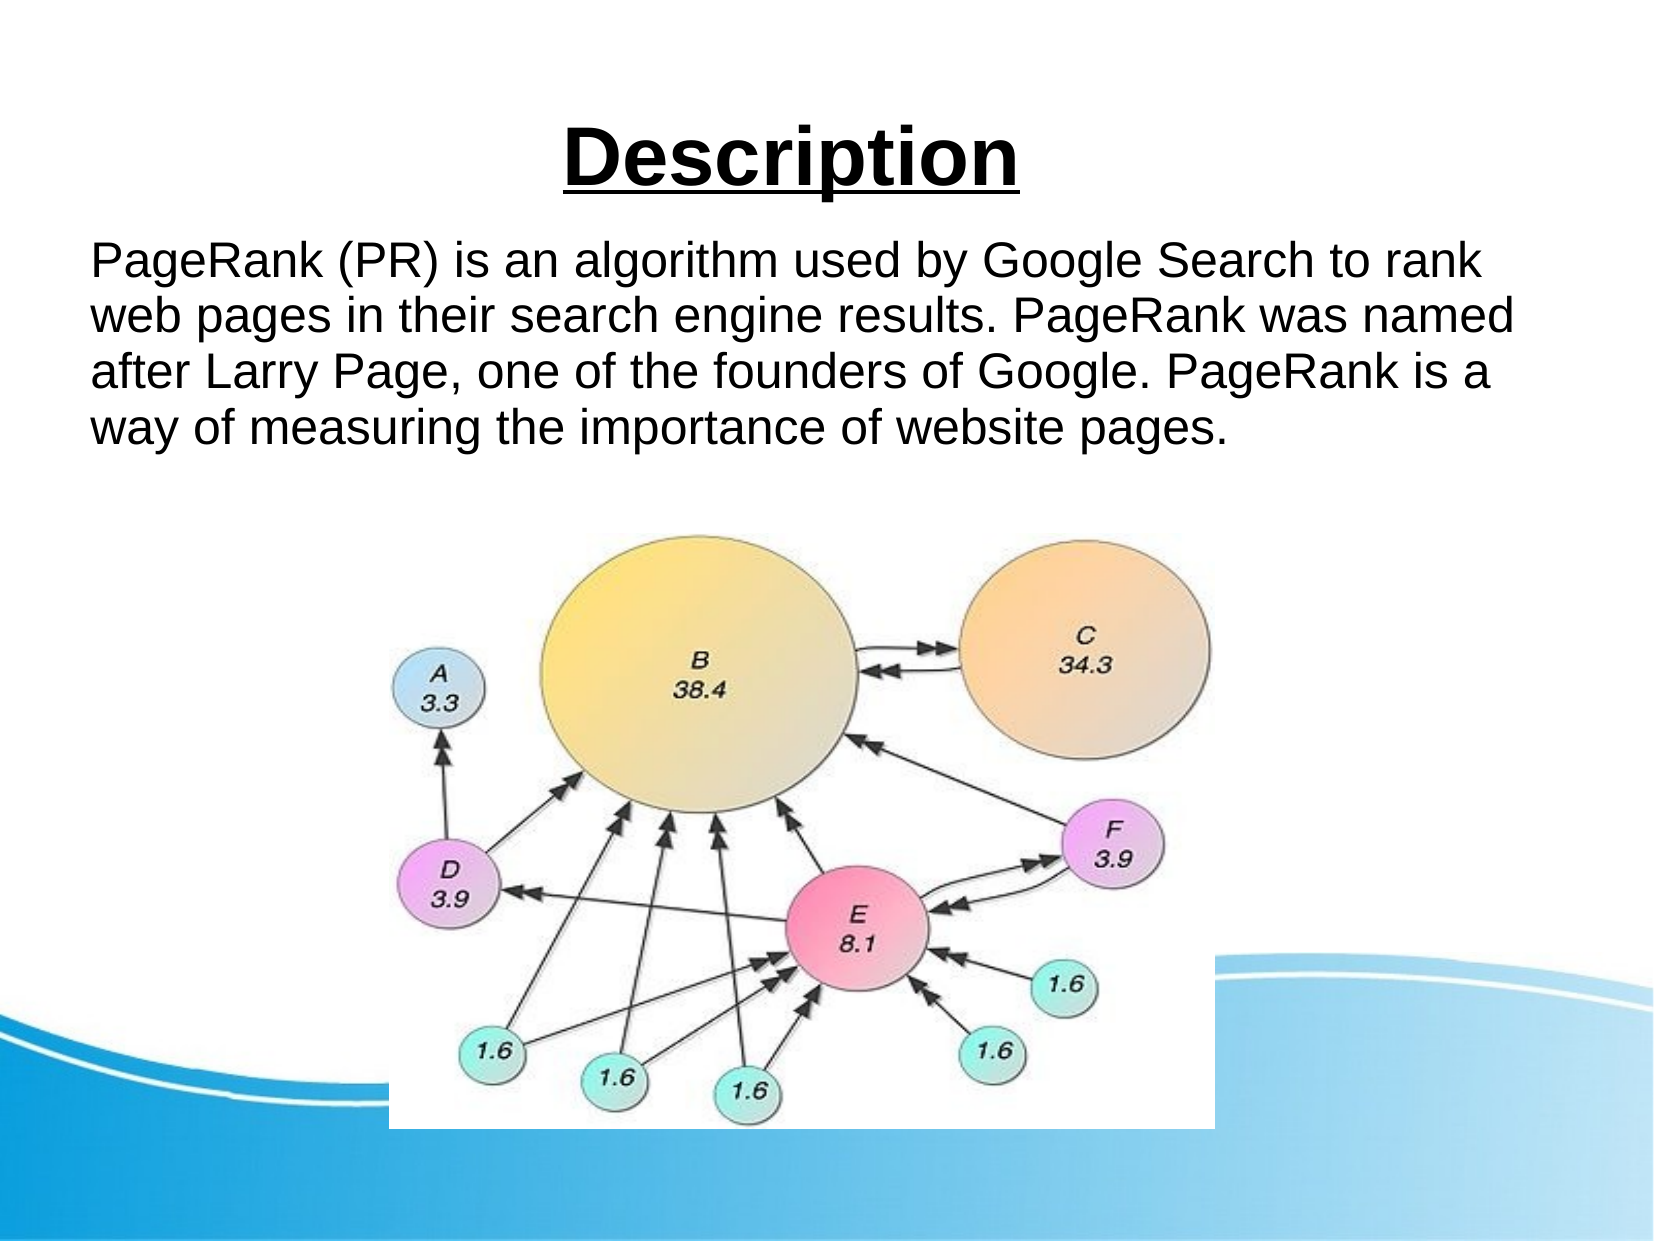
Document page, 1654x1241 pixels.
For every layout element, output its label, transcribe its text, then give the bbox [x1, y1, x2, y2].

picture [0, 533, 1654, 1241]
text_box PageRank (PR) is an algorithm used by Google Search to rank web pages in their search engine results. PageRank was named after Larry Page, one of the founders of Google. PageRank is a way of measuring the importance of website pages. [75, 224, 1536, 534]
title Description [47, 52, 1536, 260]
